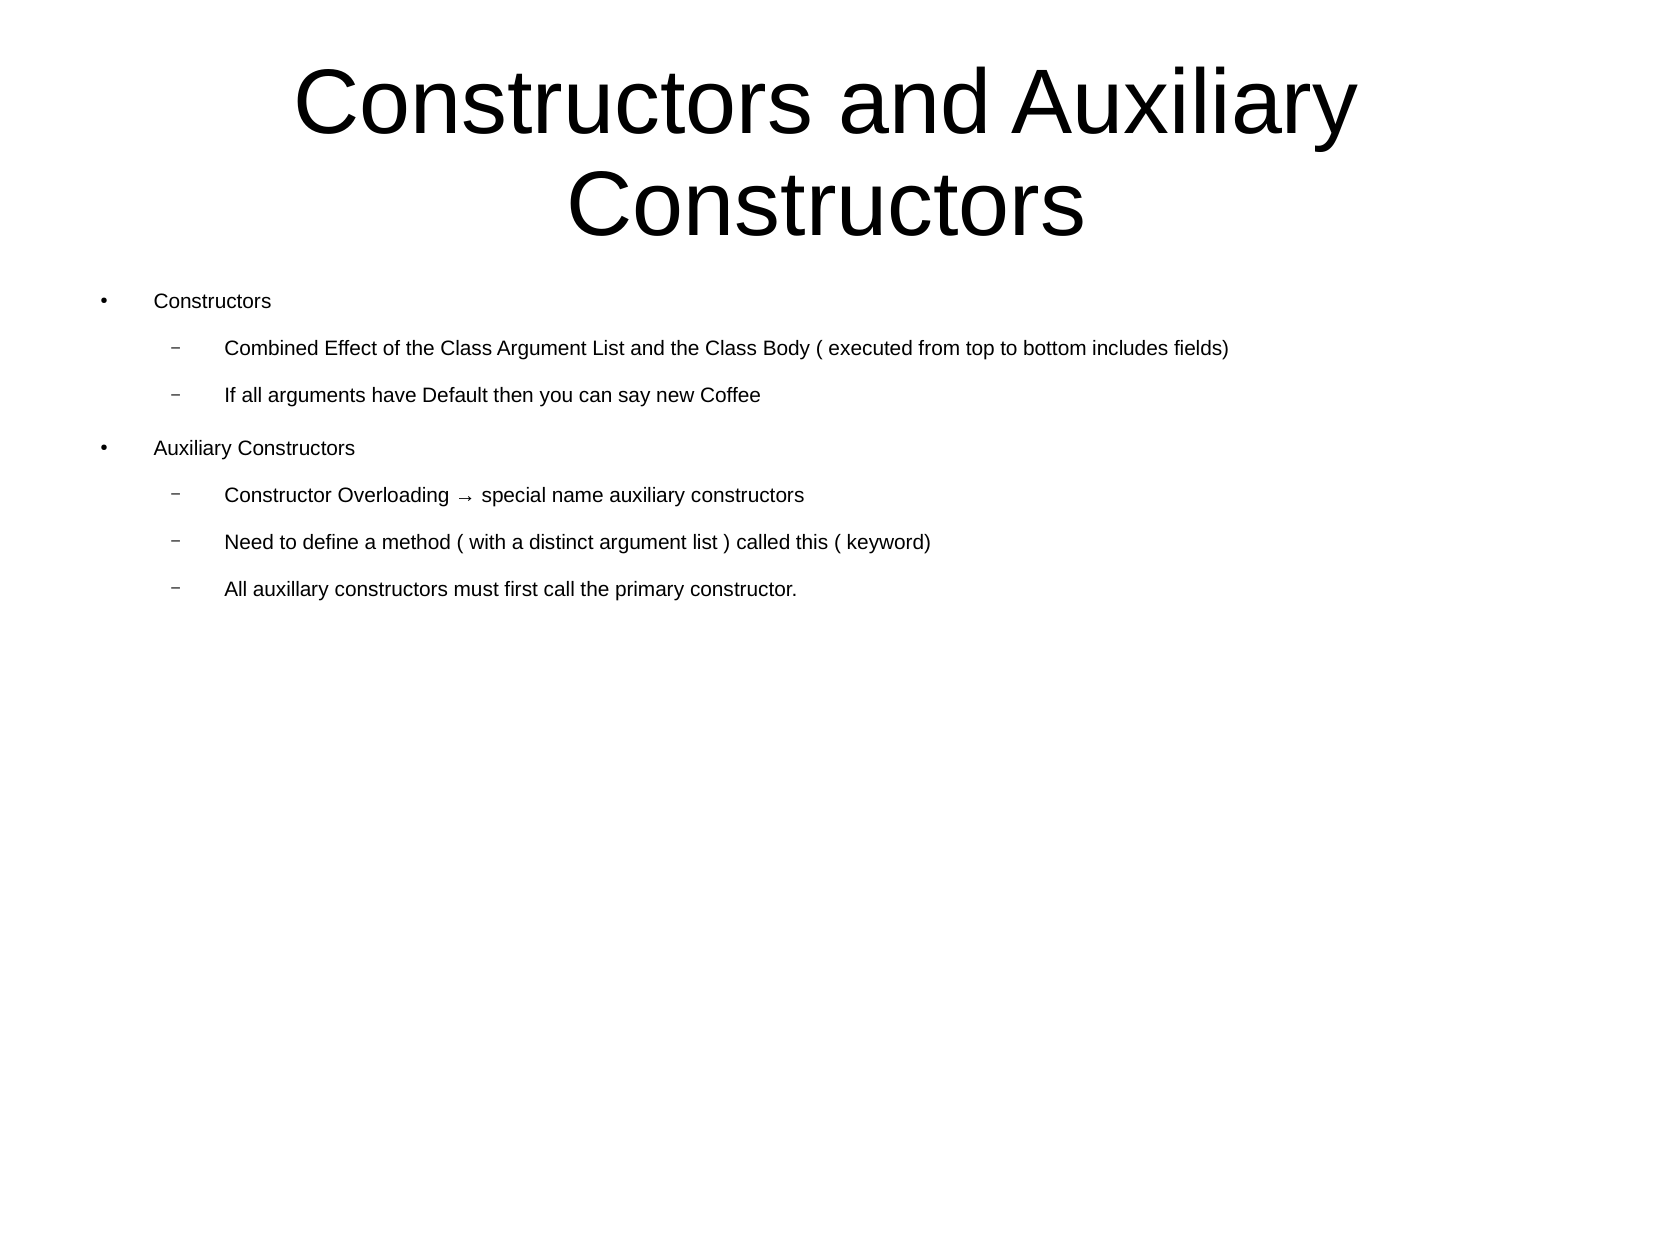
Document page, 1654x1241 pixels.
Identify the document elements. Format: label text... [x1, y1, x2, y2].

title Constructors and Auxiliary Constructors [82, 49, 1571, 257]
list Constructors Combined Effect of the Class Argument List and the Class Body ( executed from top to bottom includes fields) If all arguments have Default then you can say new Coffee Auxiliary Constructors Constructor Overloading → special name auxiliary constructors Need to define a method ( with a distinct argument list ) called this ( keyword) All auxillary constructors must first call the primary constructor. [82, 290, 1571, 1010]
